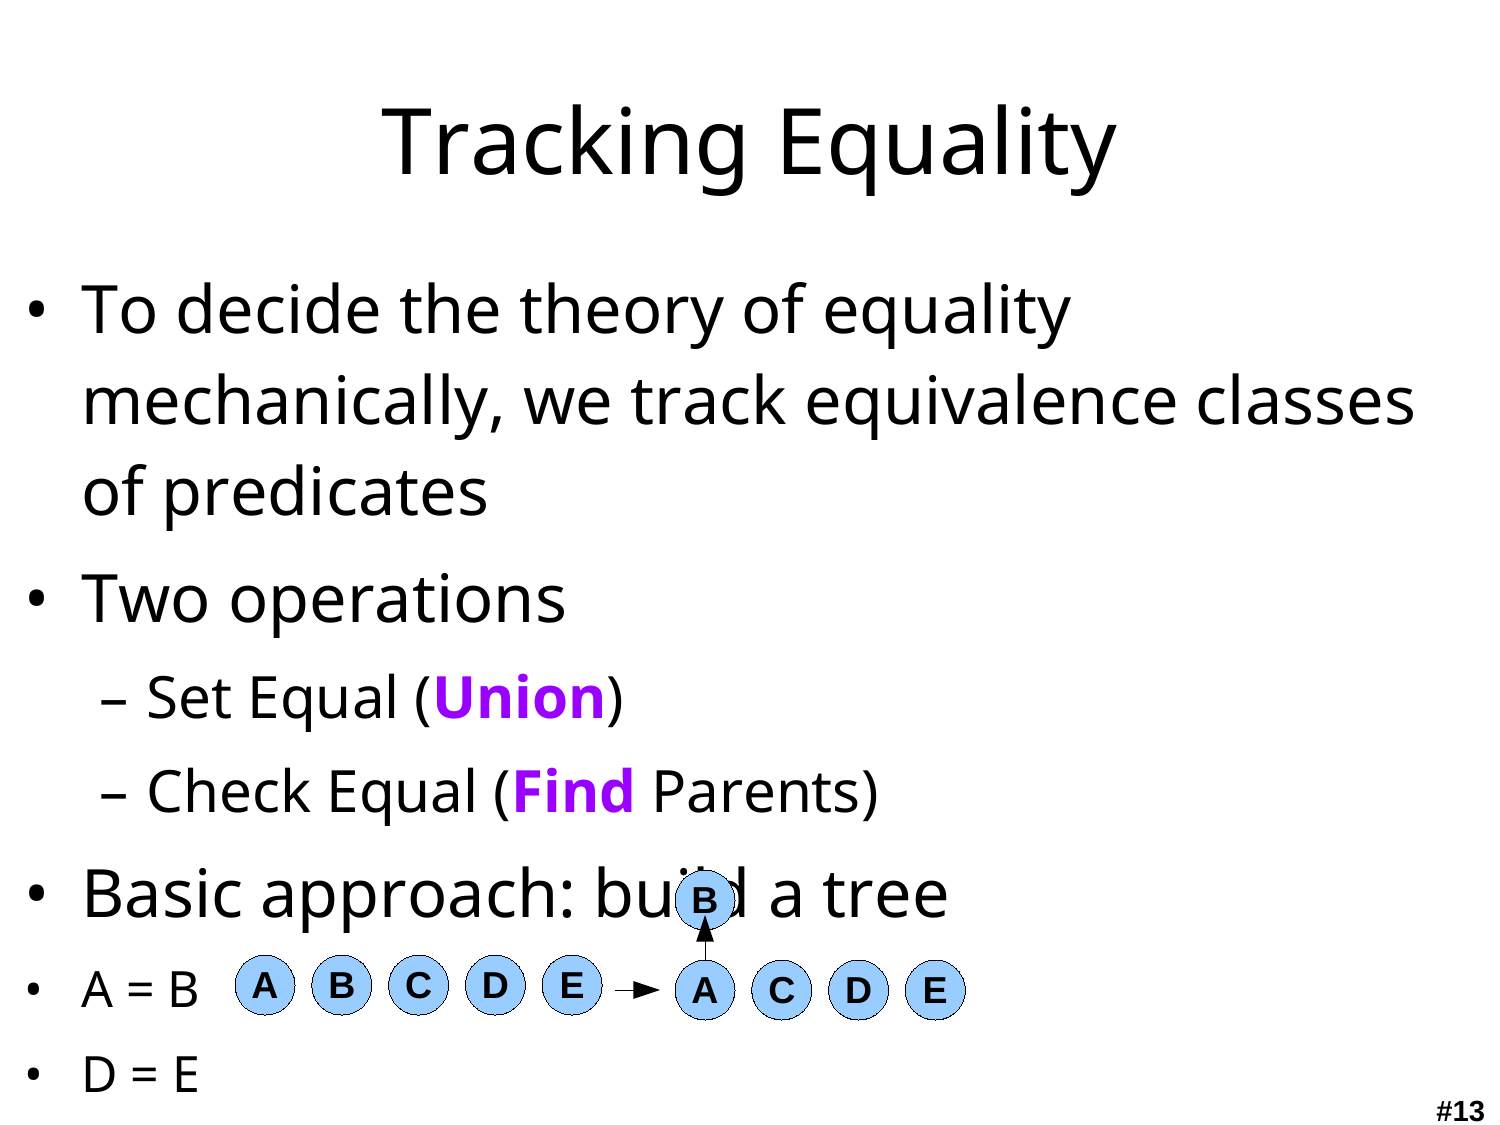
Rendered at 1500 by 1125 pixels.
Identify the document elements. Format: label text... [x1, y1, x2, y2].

title Tracking Equality [24, 45, 1476, 233]
text_box B [311, 955, 372, 1016]
text_box A [235, 955, 296, 1016]
text_box A [675, 960, 736, 1021]
text_box D [465, 955, 526, 1016]
text_box E [905, 960, 966, 1021]
list To decide the theory of equality mechanically, we track equivalence classes of predicates Two operations Set Equal (Union) Check Equal (Find Parents) Basic approach: build a tree A = B D = E C = B [24, 262, 1476, 1101]
text_box E [542, 955, 603, 1016]
text_box C [751, 960, 812, 1021]
text_box B [675, 870, 736, 930]
text_box D [828, 960, 889, 1021]
text_box C [388, 955, 449, 1016]
